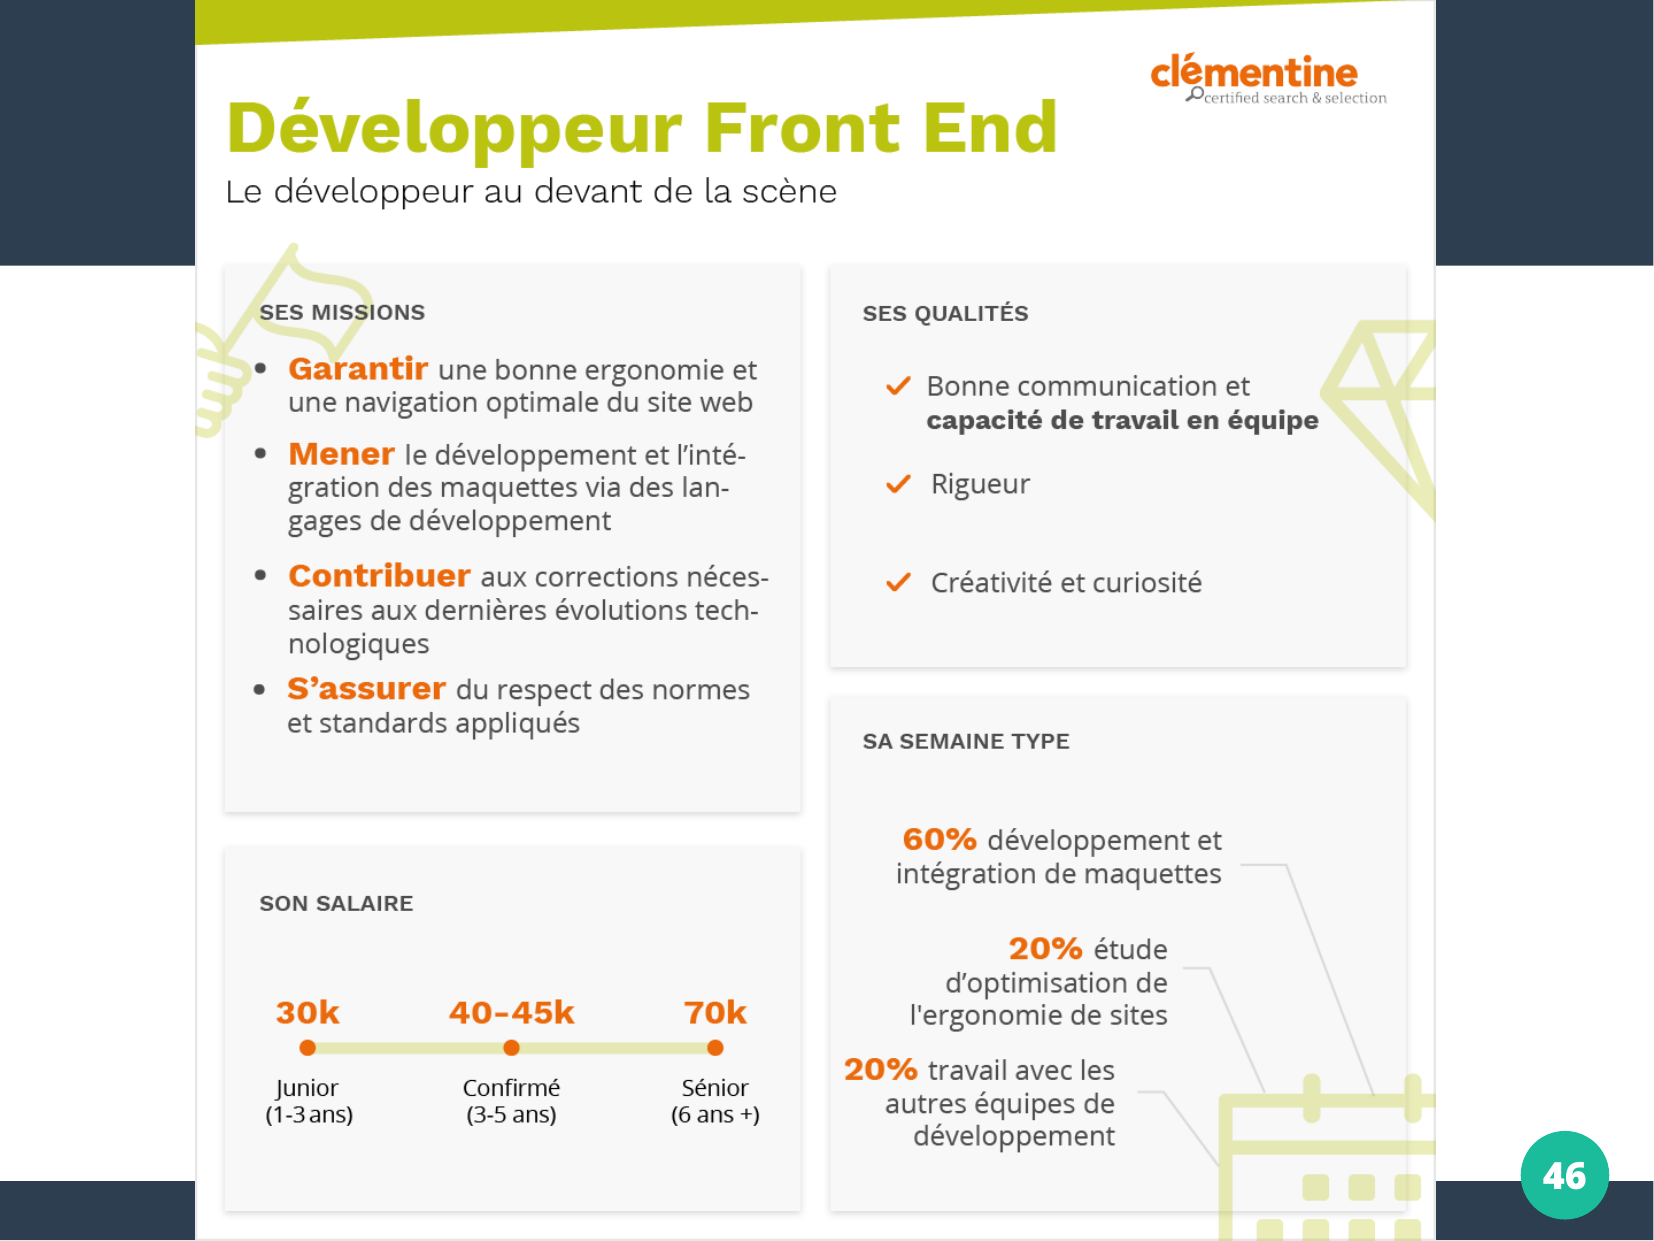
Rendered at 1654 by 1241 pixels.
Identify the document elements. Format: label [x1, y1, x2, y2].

picture [195, 0, 1436, 1241]
